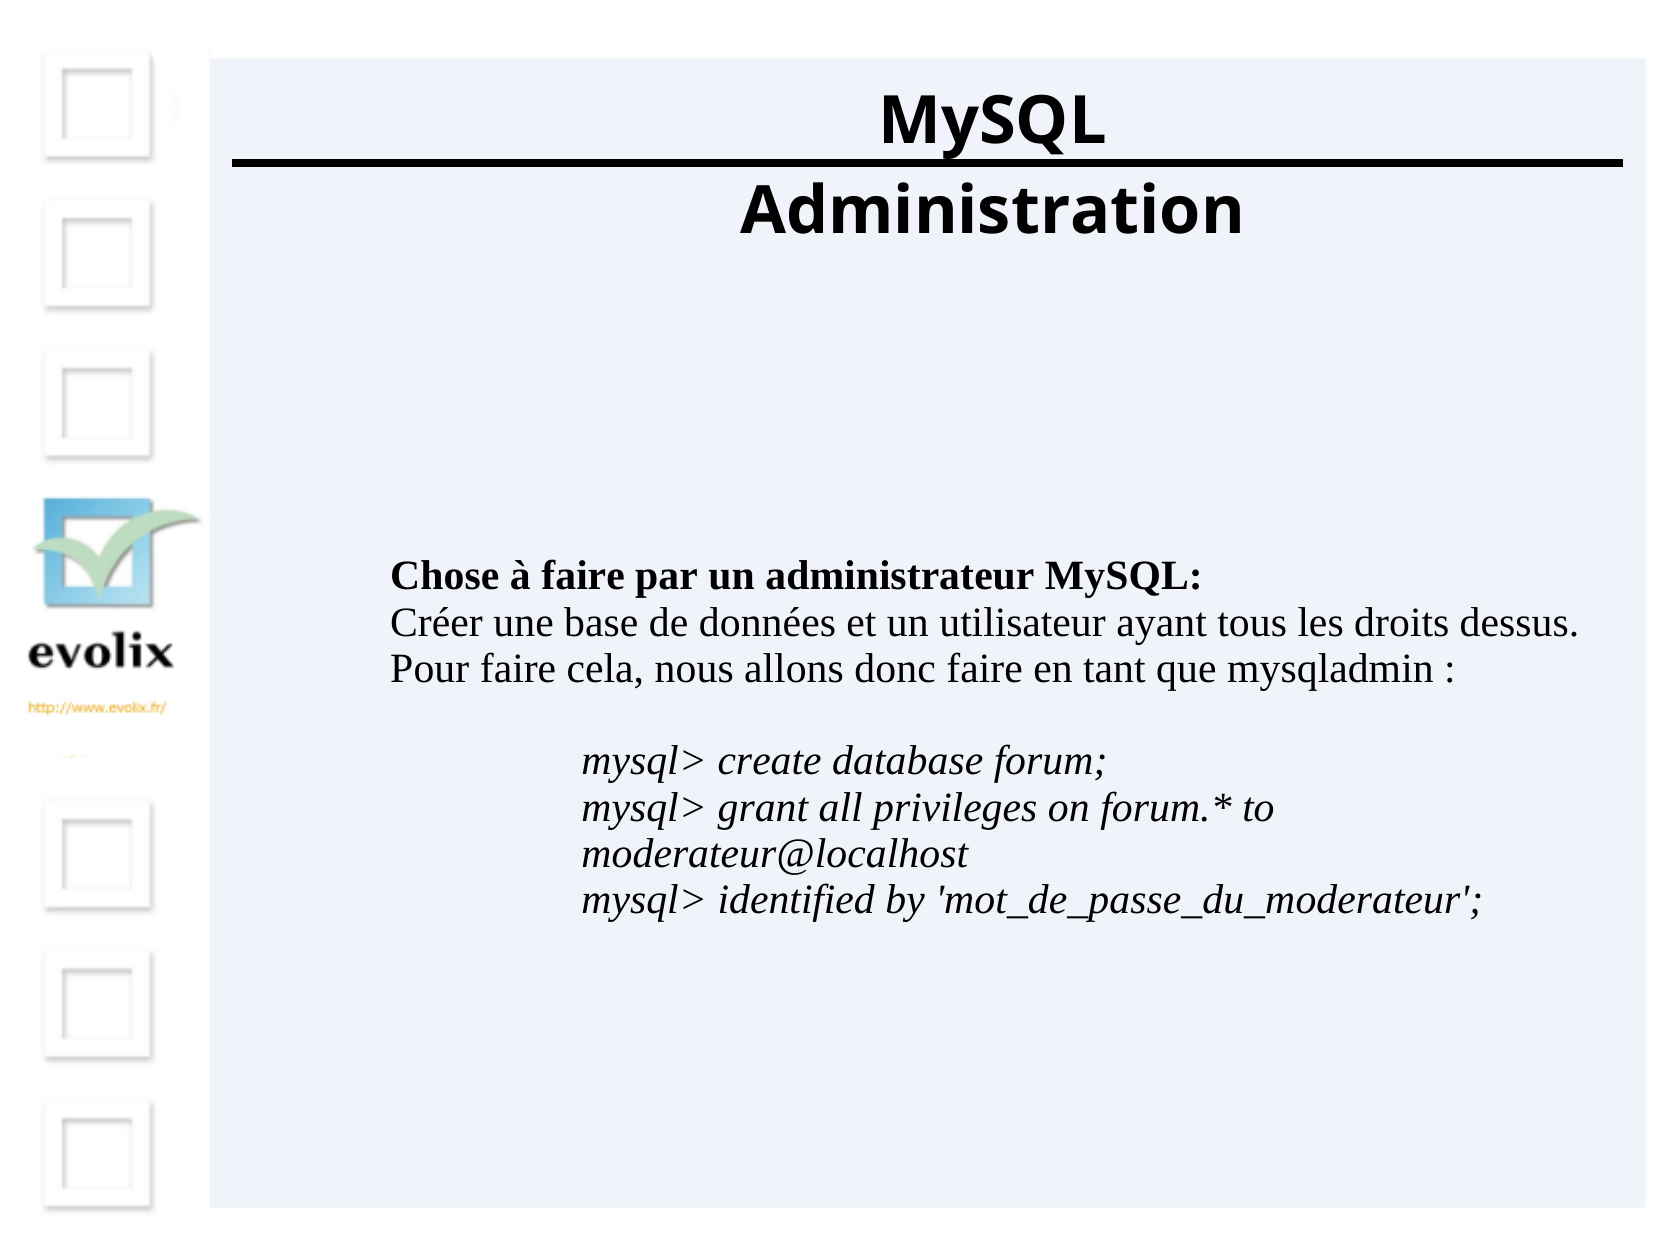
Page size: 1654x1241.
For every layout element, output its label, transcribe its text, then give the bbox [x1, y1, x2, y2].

picture [0, 49, 1654, 1218]
subtitle Chose à faire par un administrateur MySQL: Créer une base de données et un utilisateur ayant tous les droits dessus. Pour faire cela, nous allons donc faire en tant que mysqladmin : mysql> create database forum; mysql> grant all privileges on forum.* to moderateur@localhost mysql> identified by 'mot_de_passe_du_moderateur'; [390, 326, 1595, 1206]
title MySQL Administration [455, 47, 1530, 278]
